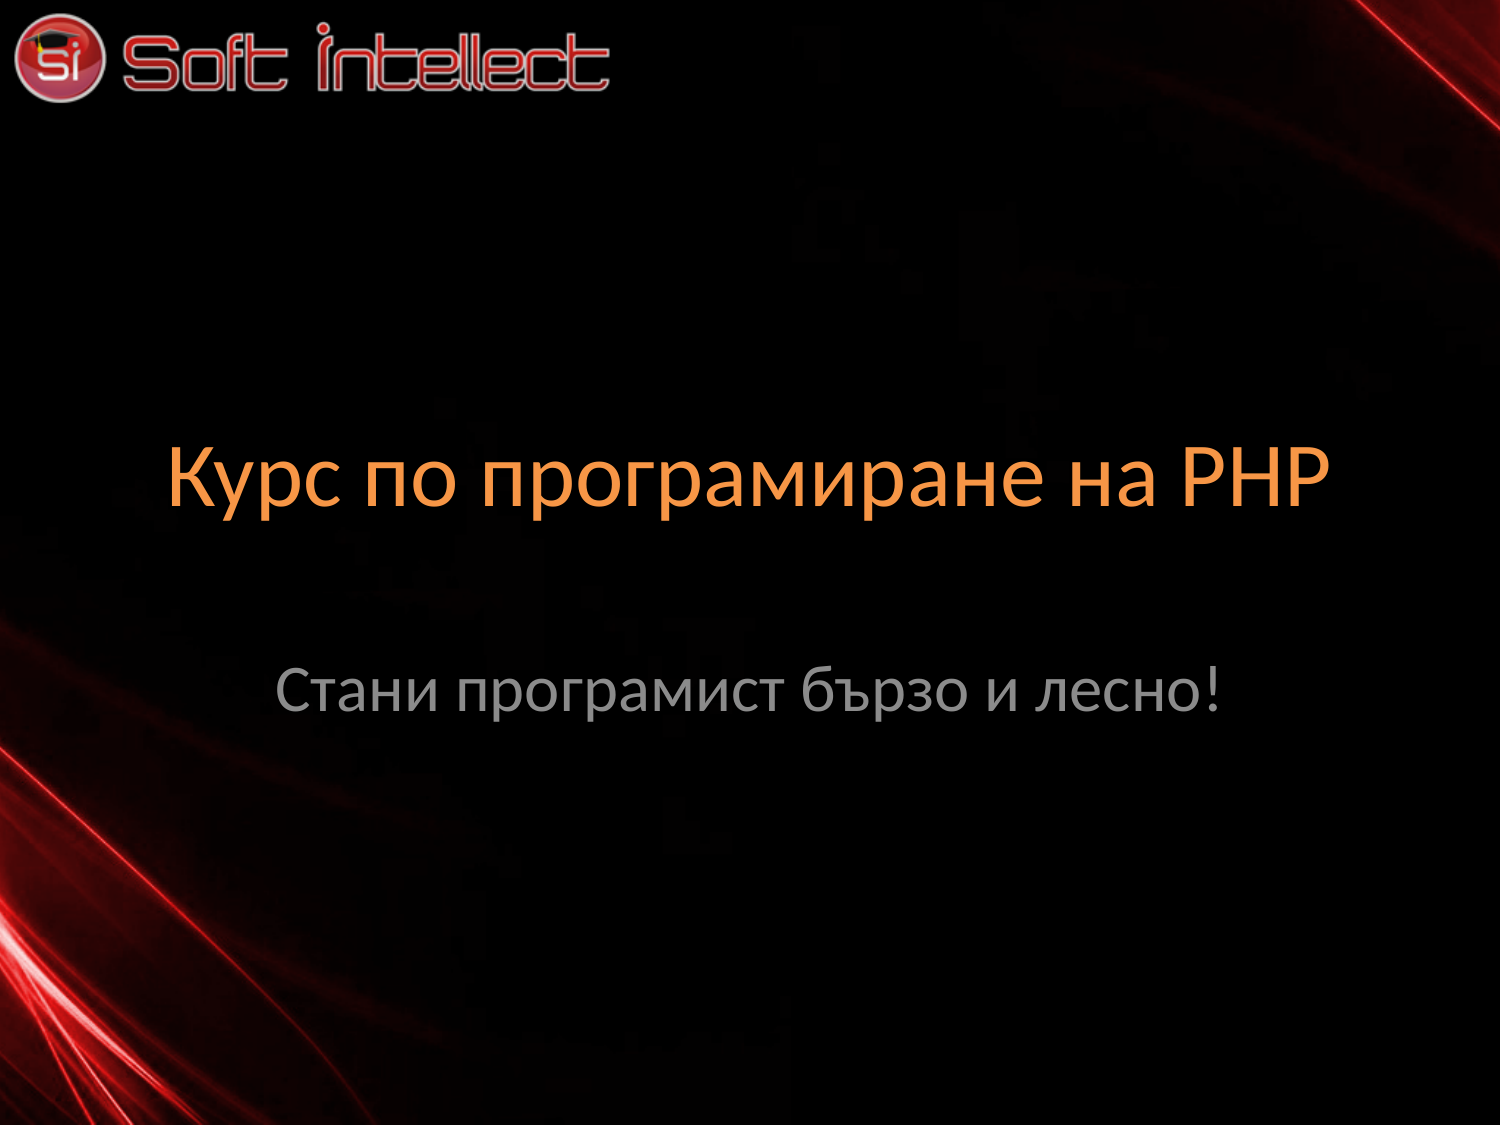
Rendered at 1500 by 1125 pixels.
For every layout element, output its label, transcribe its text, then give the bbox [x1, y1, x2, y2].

text_box Курс по програмиране на PHP [112, 349, 1388, 591]
picture [0, 0, 1500, 1125]
text_box Стани програмист бързо и лесно! [225, 637, 1275, 925]
